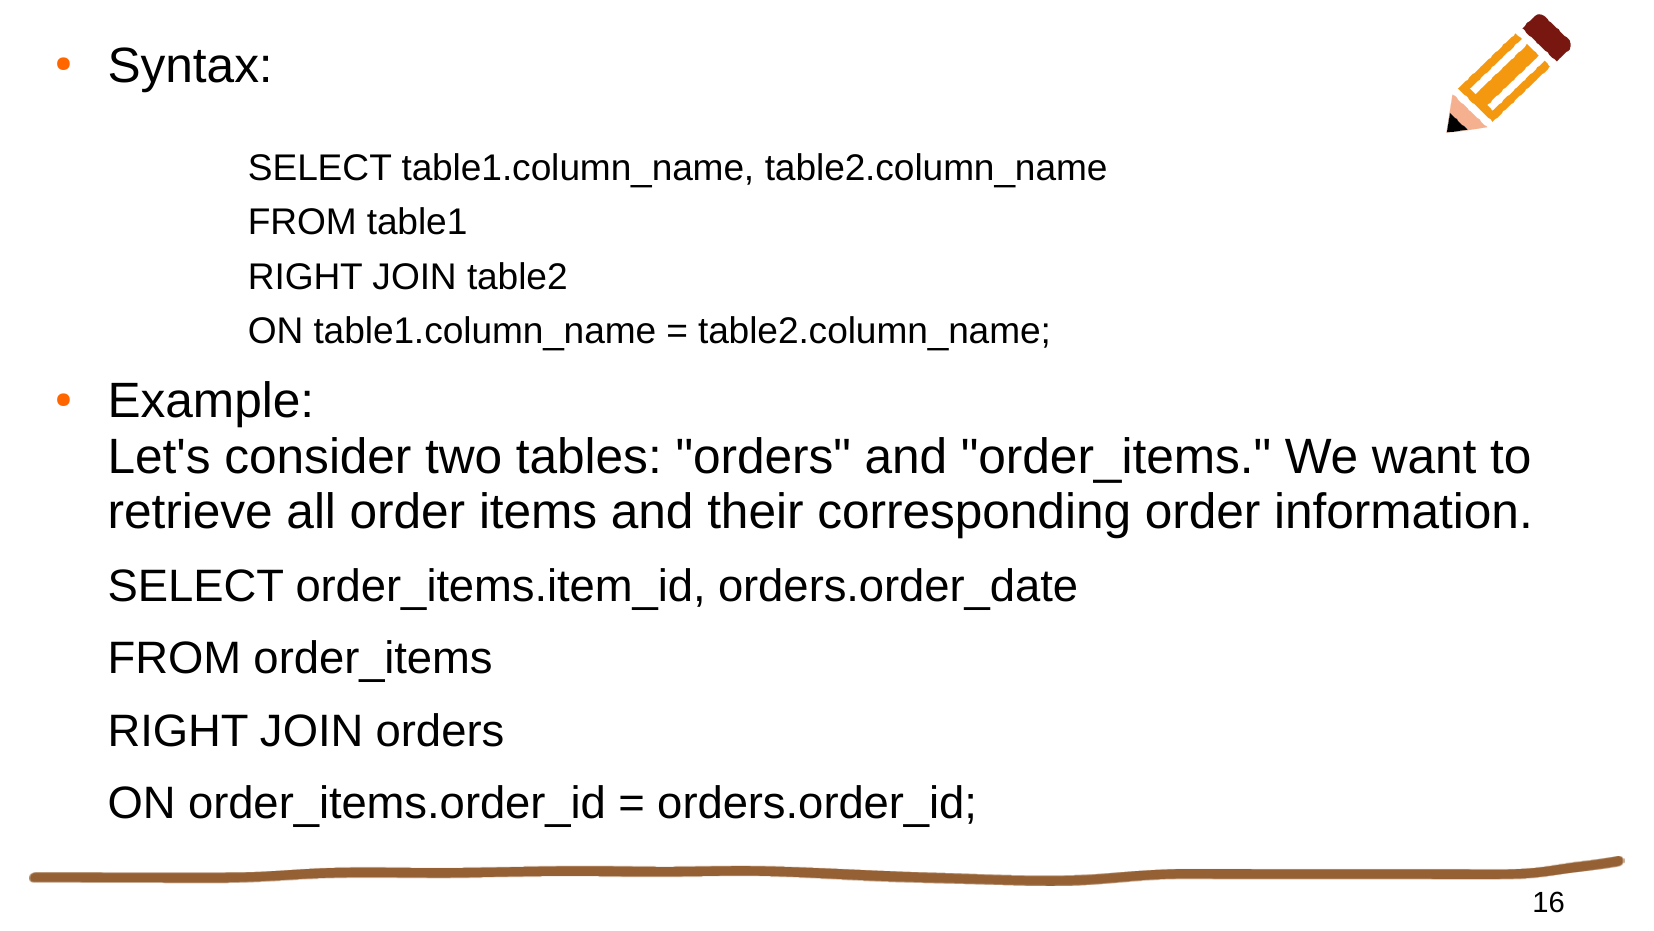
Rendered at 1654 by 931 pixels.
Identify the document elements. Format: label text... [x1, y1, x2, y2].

list Syntax: SELECT table1.column_name, table2.column_name FROM table1 RIGHT JOIN table2 ON table1.column_name = table2.column_name; Example: Let's consider two tables: "orders" and "order_items." We want to retrieve all order items and their corresponding order information. SELECT order_items.item_id, orders.order_date FROM order_items RIGHT JOIN orders ON order_items.order_id = orders.order_id; [37, 37, 1538, 857]
picture [29, 856, 1625, 886]
picture [1446, 14, 1571, 133]
